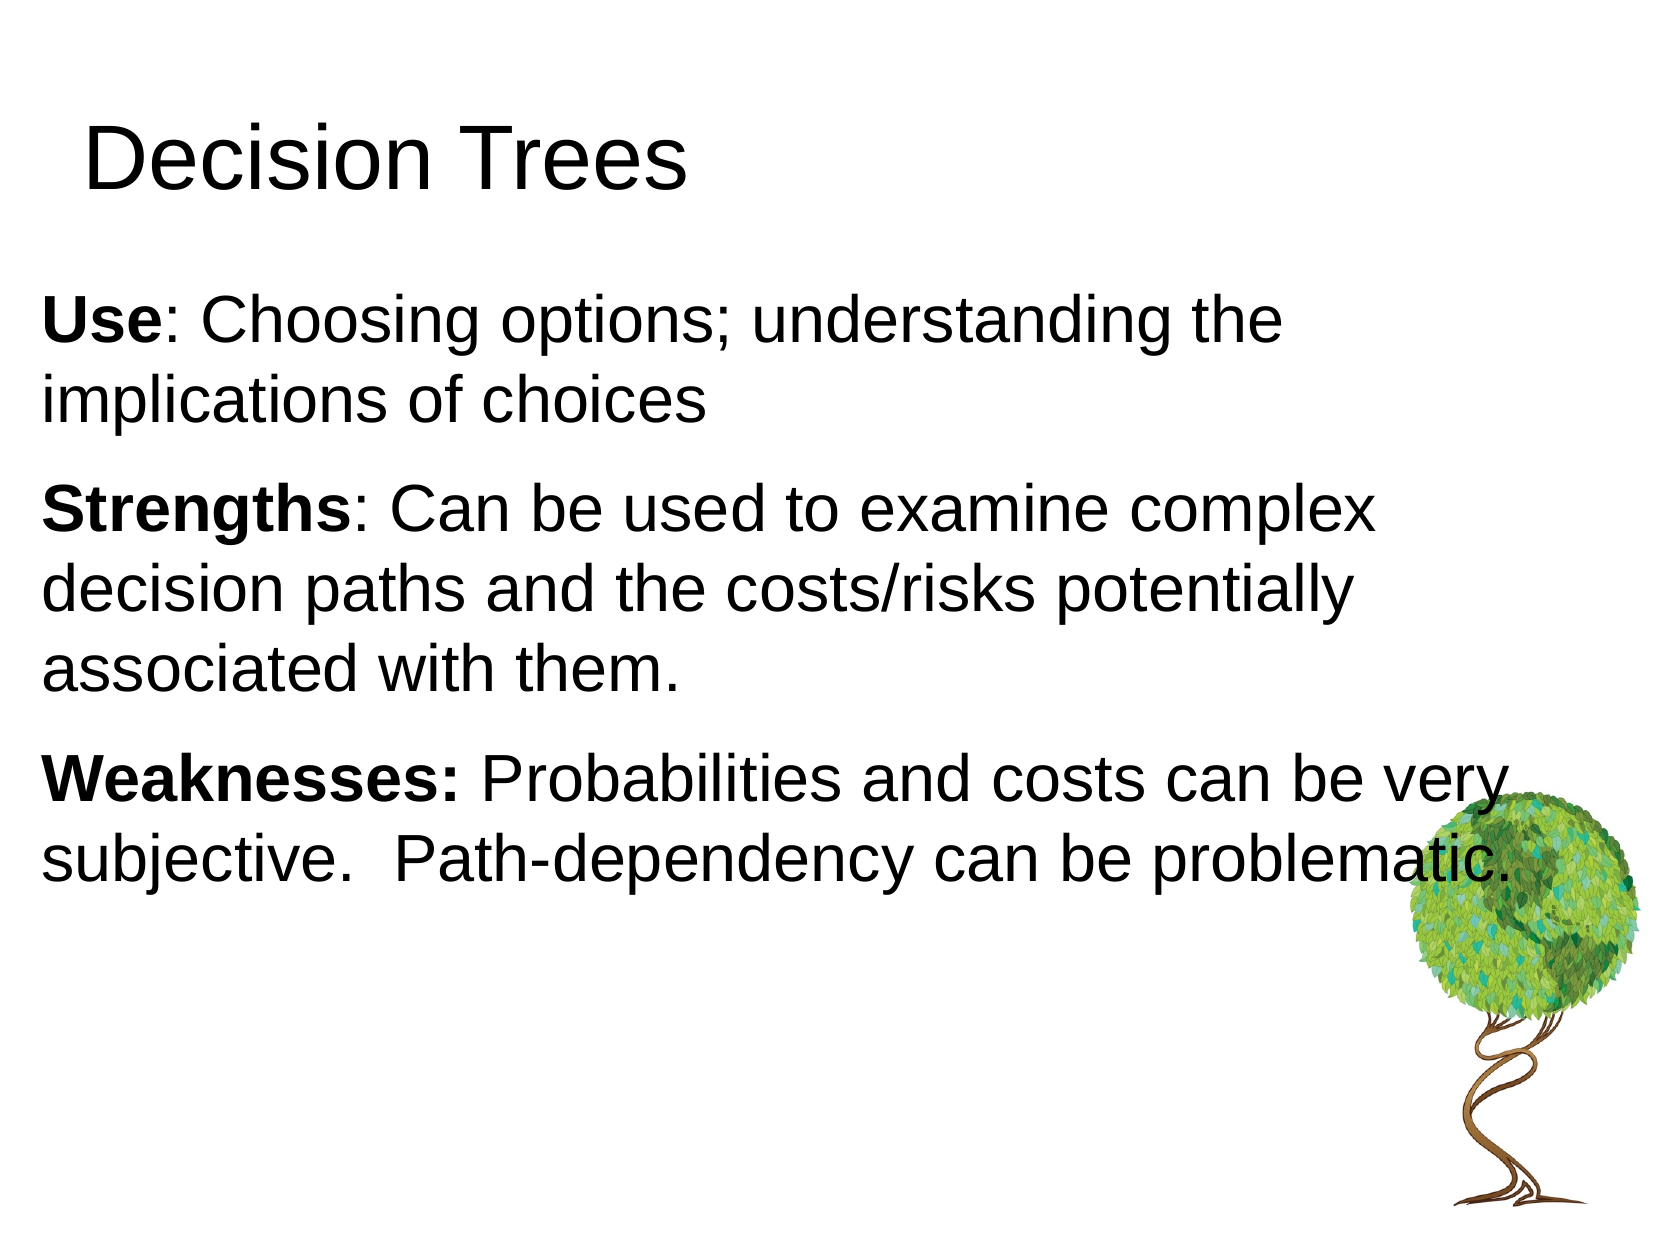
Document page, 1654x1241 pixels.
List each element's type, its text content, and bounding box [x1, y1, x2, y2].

picture [1395, 785, 1654, 1213]
title Decision Trees [82, 49, 1571, 257]
list Use: Choosing options; understanding the implications of choices Strengths: Can be used to examine complex decision paths and the costs/risks potentially associated with them. Weaknesses: Probabilities and costs can be very subjective. Path-dependency can be problematic. [41, 275, 1530, 1094]
